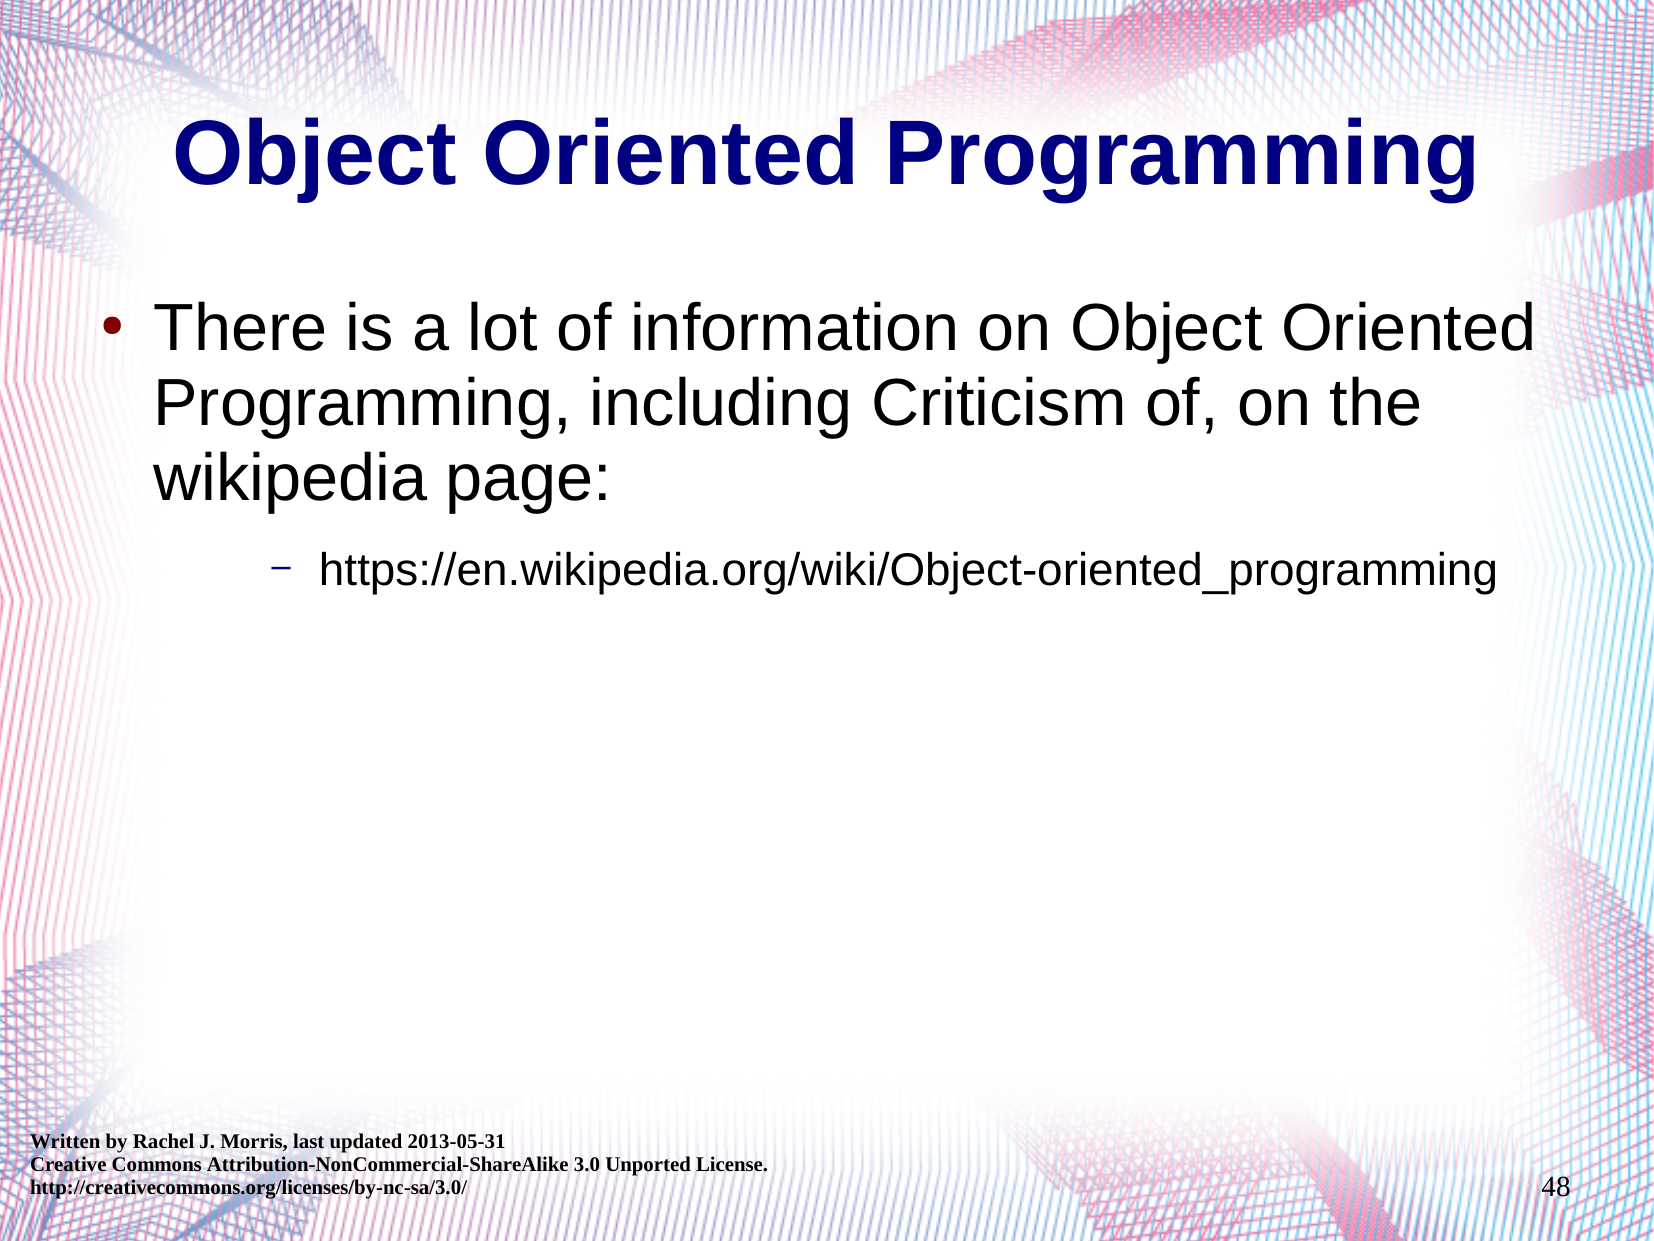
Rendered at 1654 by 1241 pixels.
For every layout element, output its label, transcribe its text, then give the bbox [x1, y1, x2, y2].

list There is a lot of information on Object Oriented Programming, including Criticism of, on the wikipedia page: https://en.wikipedia.org/wiki/Object-oriented_programming [82, 290, 1571, 1010]
title Object Oriented Programming [82, 49, 1571, 257]
picture [0, 0, 1654, 1241]
